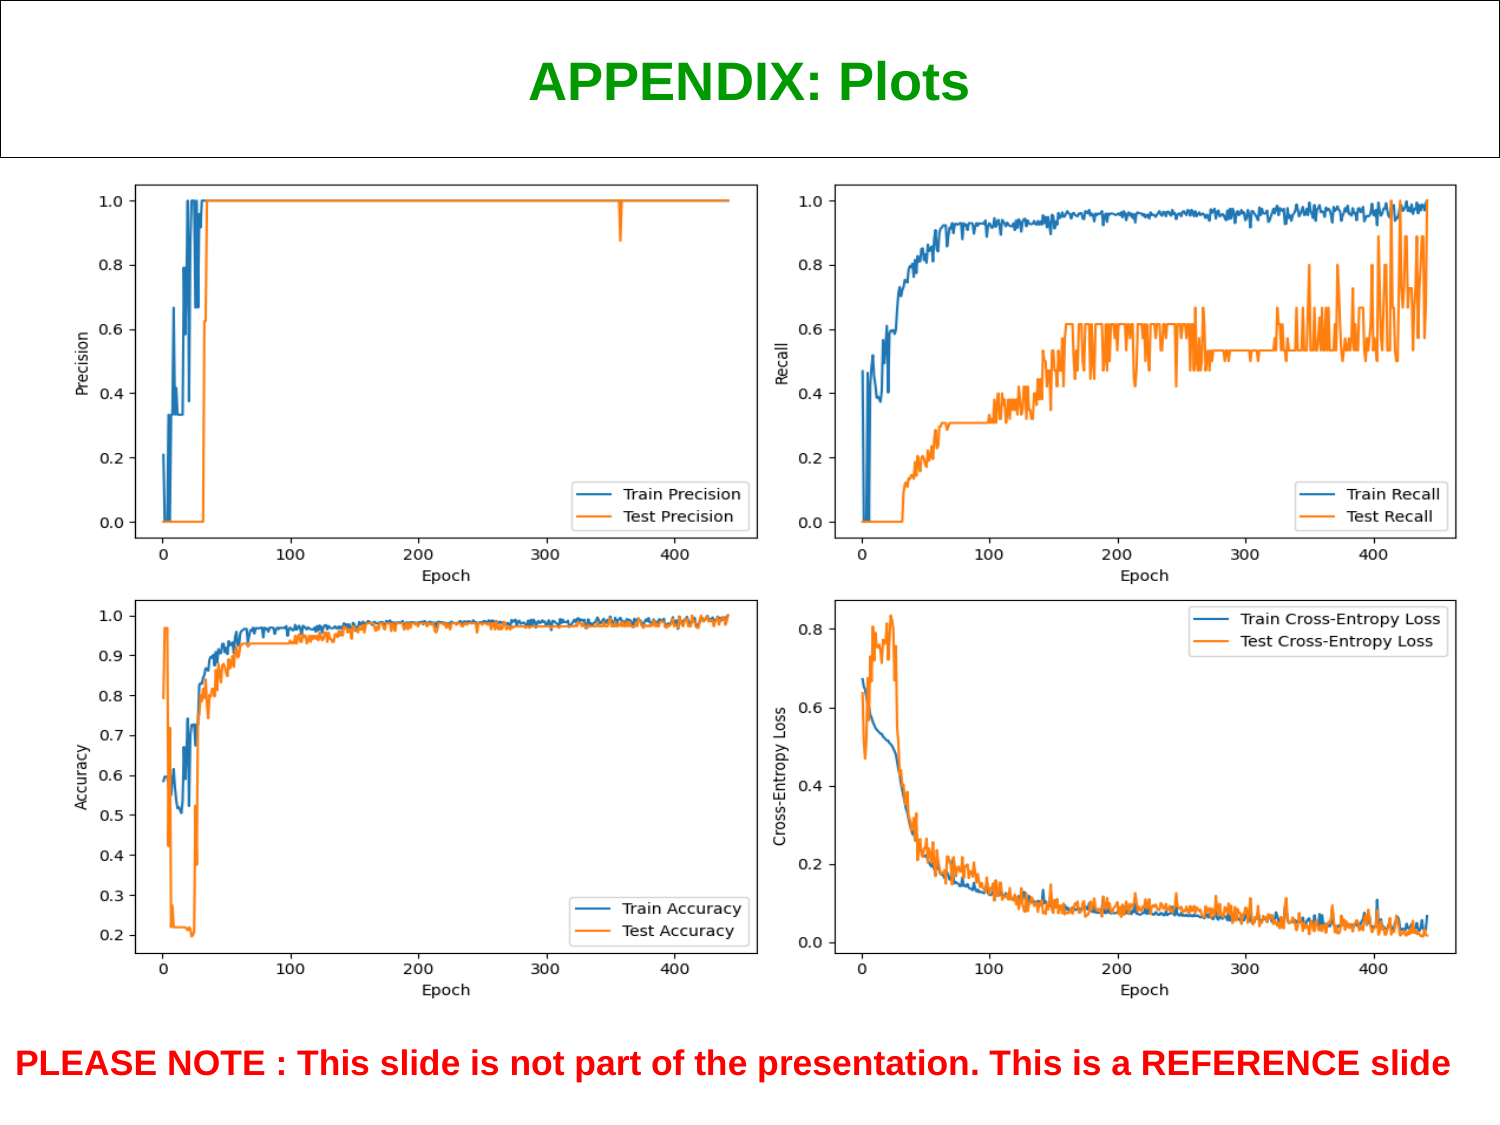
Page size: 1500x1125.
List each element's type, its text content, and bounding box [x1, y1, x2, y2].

title APPENDIX: Plots [0, 0, 1500, 158]
picture [63, 174, 1466, 1009]
text_box PLEASE NOTE : This slide is not part of the presentation. This is a REFERENCE slide [0, 1025, 1500, 1125]
